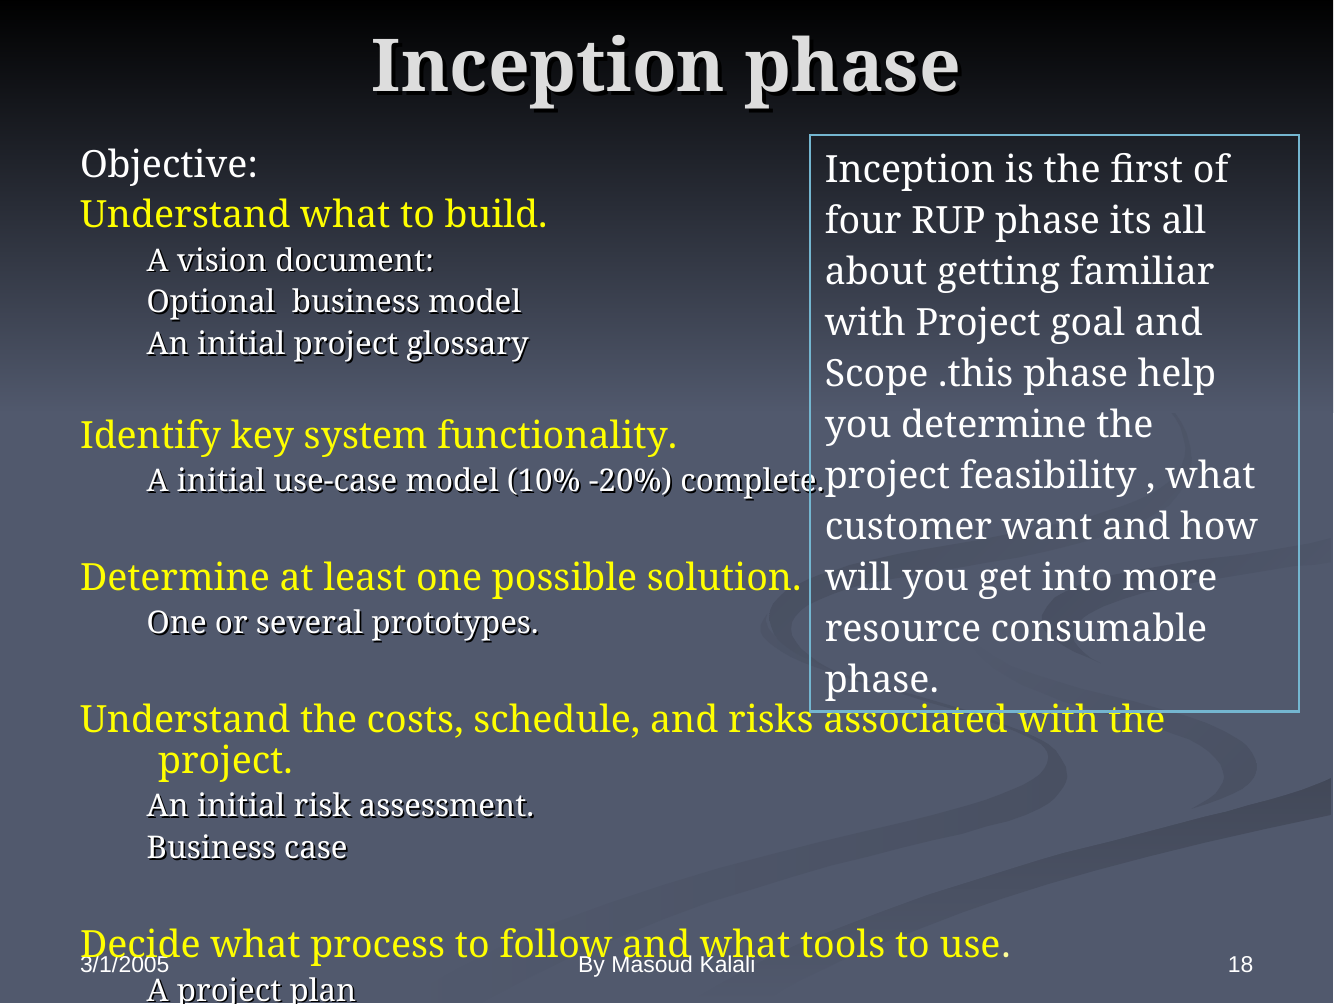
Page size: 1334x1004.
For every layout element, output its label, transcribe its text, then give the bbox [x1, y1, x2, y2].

list Objective: Understand what to build. A vision document: Optional business model An initial project glossary Identify key system functionality. A initial use-case model (10% -20%) complete. Determine at least one possible solution. One or several prototypes. Understand the costs, schedule, and risks associated with the project. An initial risk assessment. Business case Decide what process to follow and what tools to use. A project plan [66, 138, 1267, 895]
text_box Inception is the first of four RUP phase its all about getting familiar with Project goal and Scope .this phase help you determine the project feasibility , what customer want and how will you get into more resource consumable phase. [809, 135, 1300, 712]
title Inception phase [66, 12, 1267, 114]
